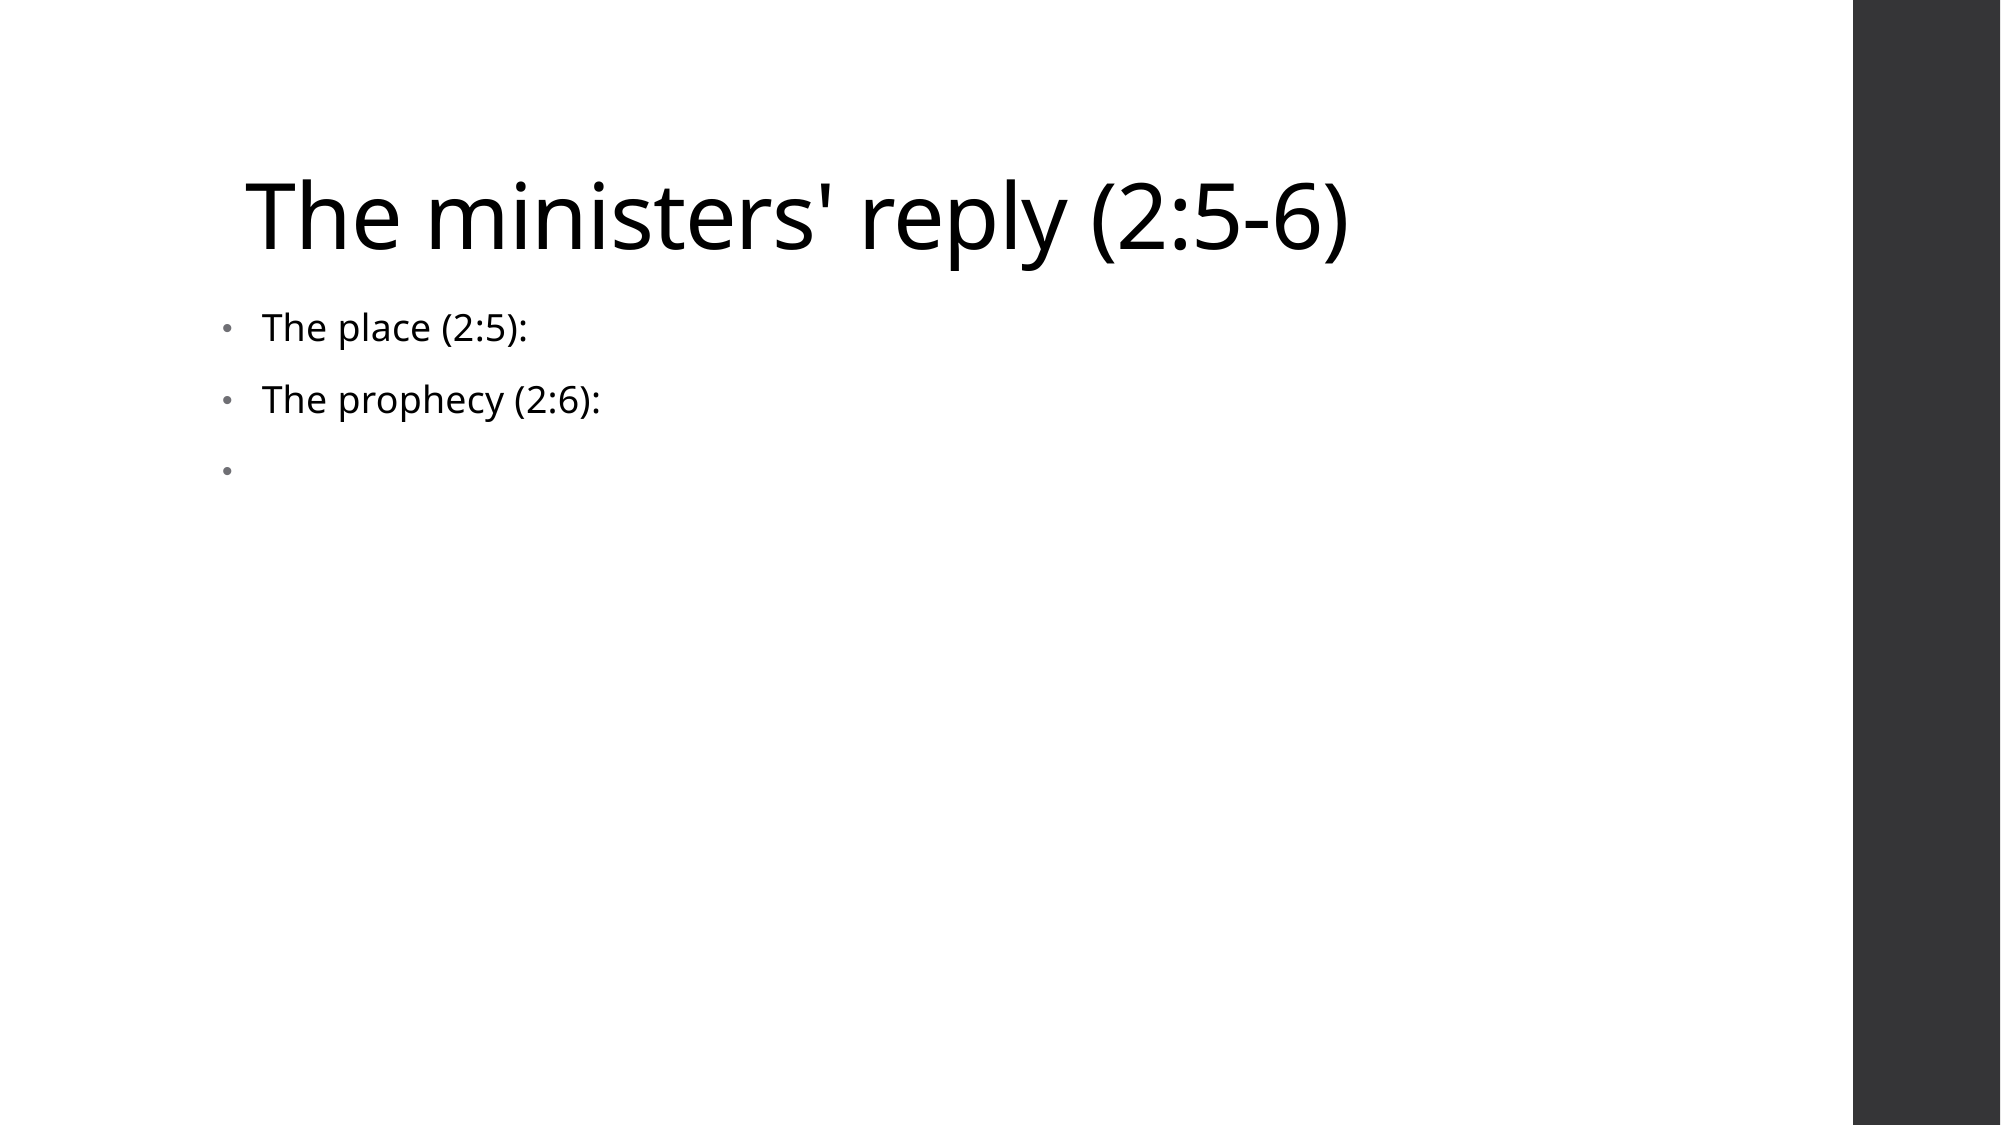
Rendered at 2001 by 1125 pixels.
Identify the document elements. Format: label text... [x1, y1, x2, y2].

list The place (2:5): The prophecy (2:6): [206, 299, 1617, 1014]
title The ministers' reply (2:5-6) [206, 60, 1797, 278]
